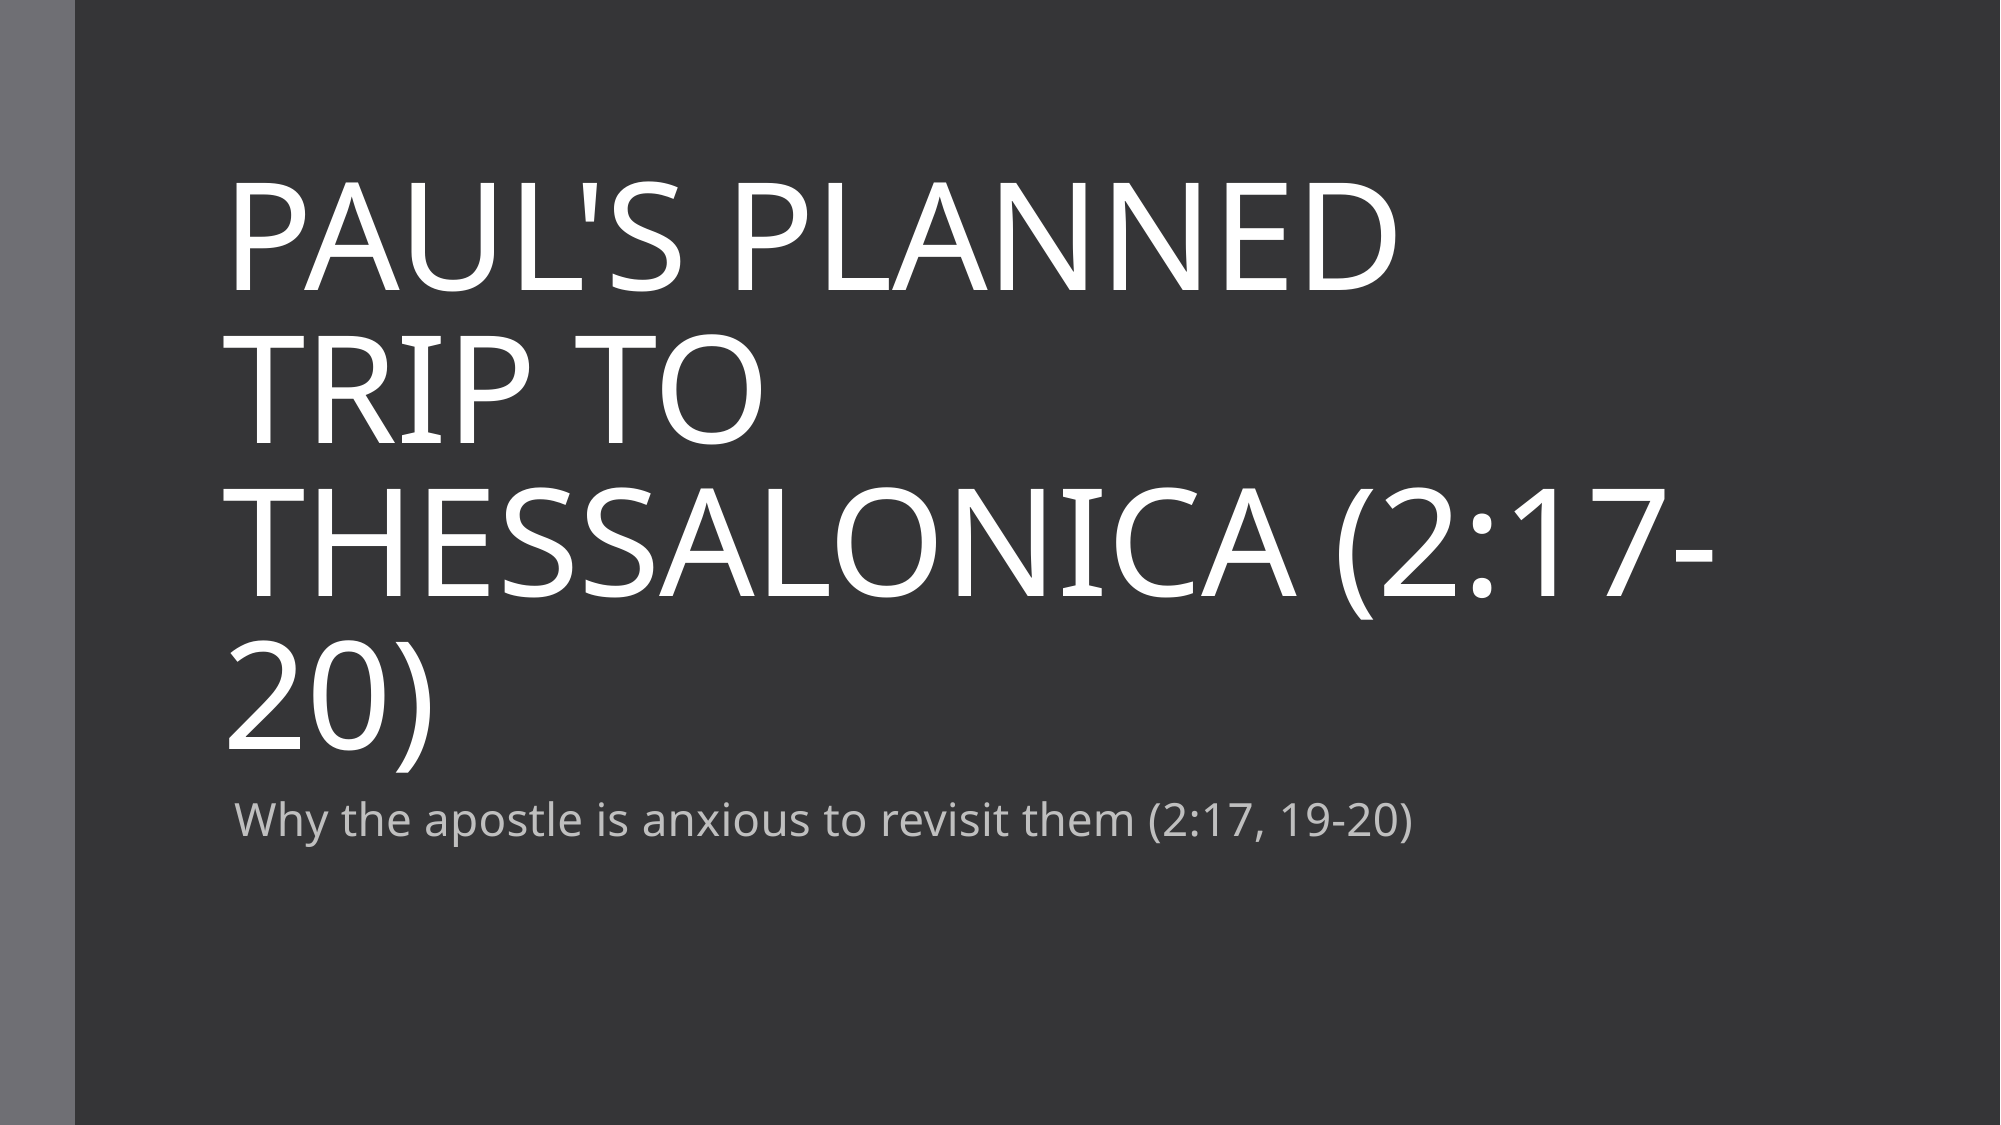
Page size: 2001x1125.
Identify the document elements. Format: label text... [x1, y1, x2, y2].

subtitle Why the apostle is anxious to revisit them (2:17, 19-20) [206, 787, 1752, 1066]
title PAUL'S PLANNED TRIP TO THESSALONICA (2:17-20) [206, 124, 1752, 787]
